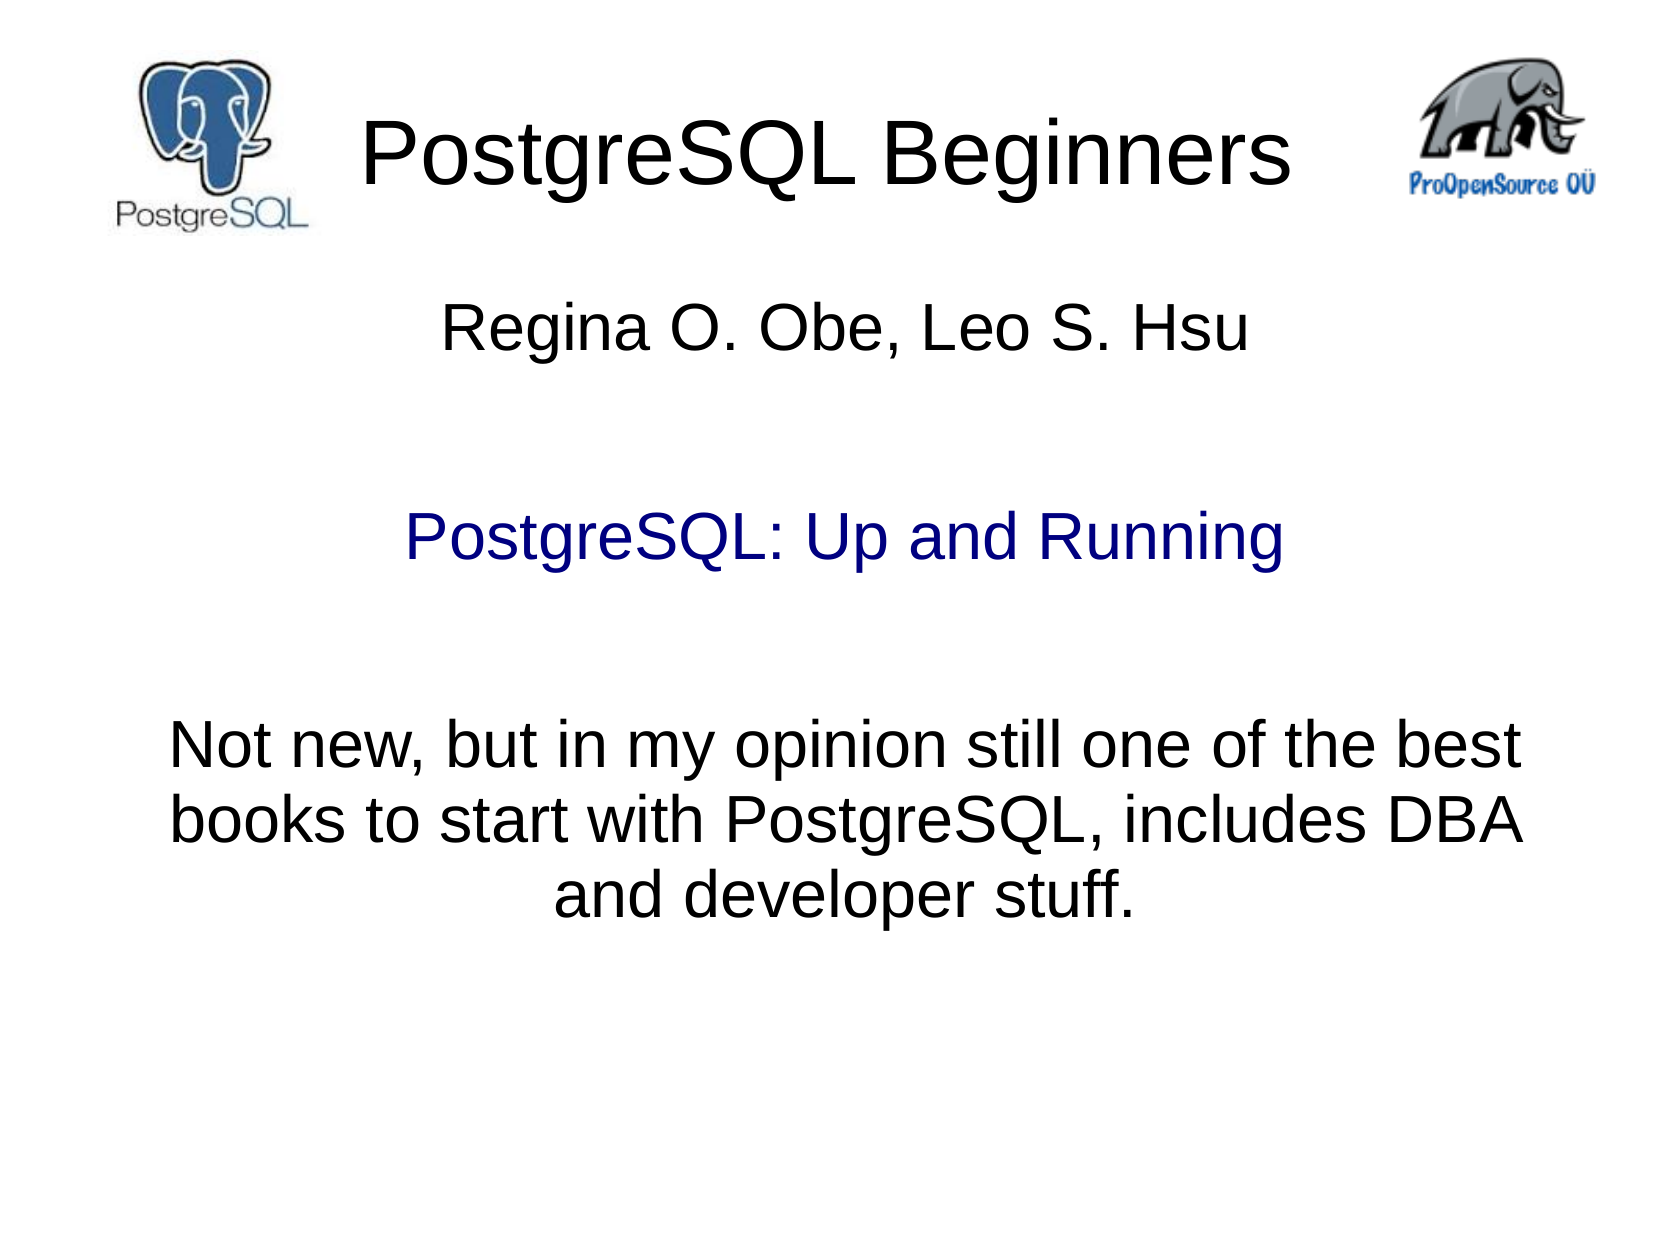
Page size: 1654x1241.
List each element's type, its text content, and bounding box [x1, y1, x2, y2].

title PostgreSQL Beginners [82, 49, 1571, 257]
picture [1408, 50, 1598, 203]
picture [58, 50, 356, 237]
list Regina O. Obe, Leo S. Hsu PostgreSQL: Up and Running Not new, but in my opinion still one of the best books to start with PostgreSQL, includes DBA and developer stuff. [82, 290, 1538, 1010]
